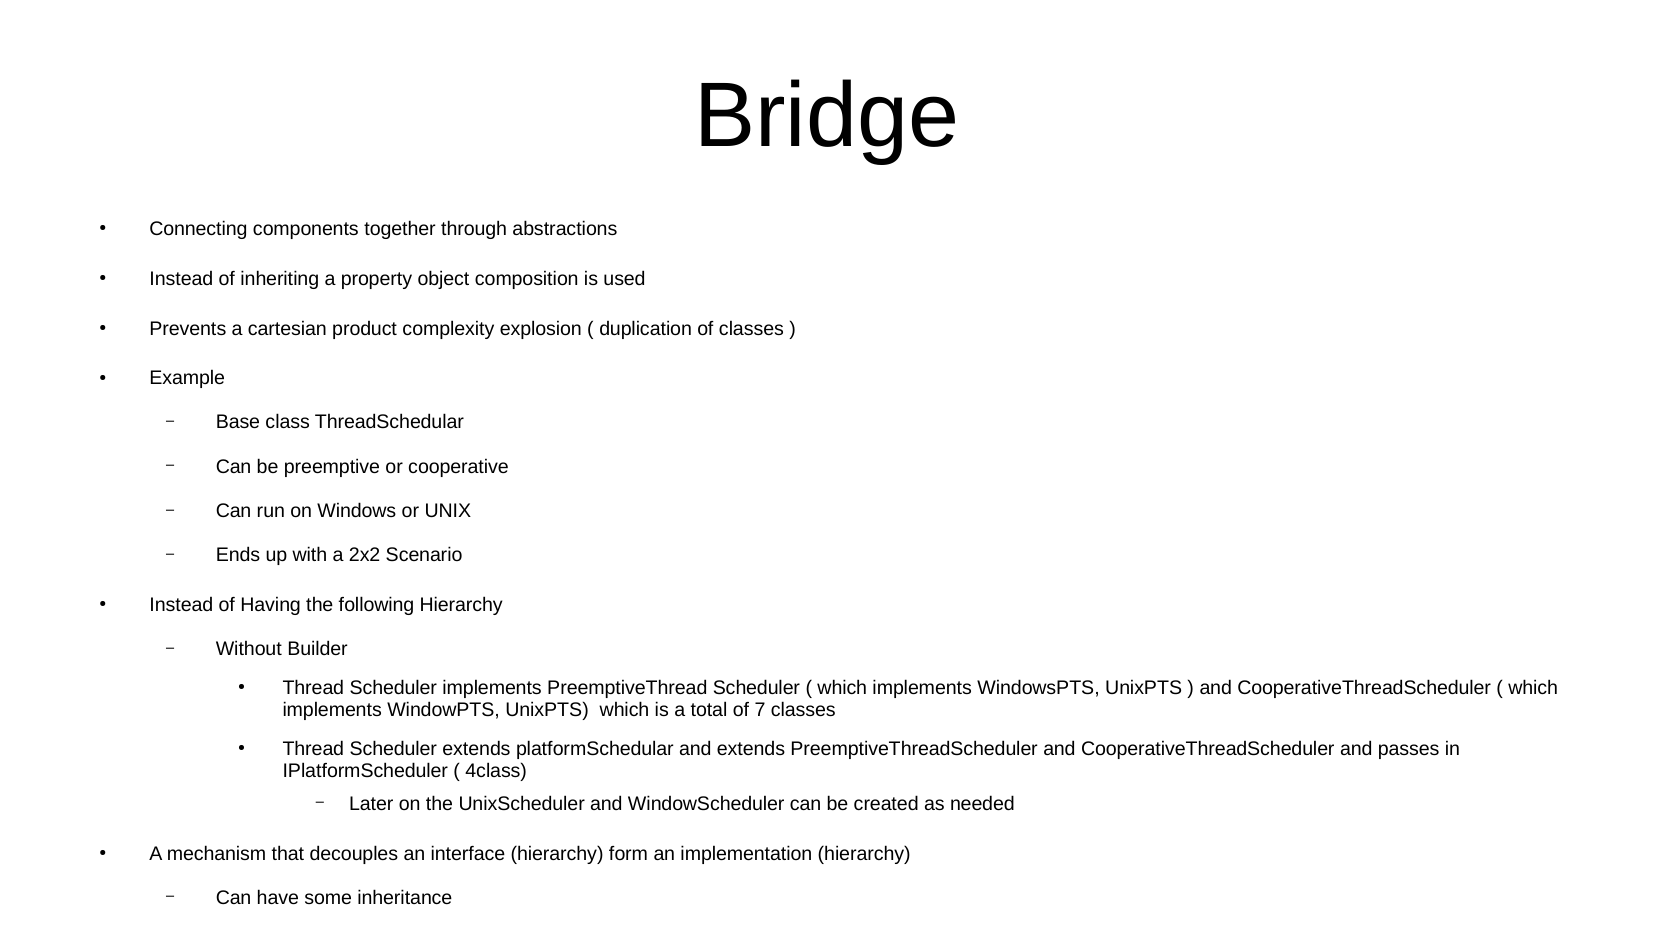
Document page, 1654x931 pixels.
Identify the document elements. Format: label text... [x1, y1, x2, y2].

list Connecting components together through abstractions Instead of inheriting a property object composition is used Prevents a cartesian product complexity explosion ( duplication of classes ) Example Base class ThreadSchedular Can be preemptive or cooperative Can run on Windows or UNIX Ends up with a 2x2 Scenario Instead of Having the following Hierarchy Without Builder Thread Scheduler implements PreemptiveThread Scheduler ( which implements WindowsPTS, UnixPTS ) and CooperativeThreadScheduler ( which implements WindowPTS, UnixPTS) which is a total of 7 classes Thread Scheduler extends platformSchedular and extends PreemptiveThreadScheduler and CooperativeThreadScheduler and passes in IPlatformScheduler ( 4class) Later on the UnixScheduler and WindowScheduler can be created as needed A mechanism that decouples an interface (hierarchy) form an implementation (hierarchy) Can have some inheritance [82, 217, 1621, 916]
title Bridge [82, 37, 1571, 193]
